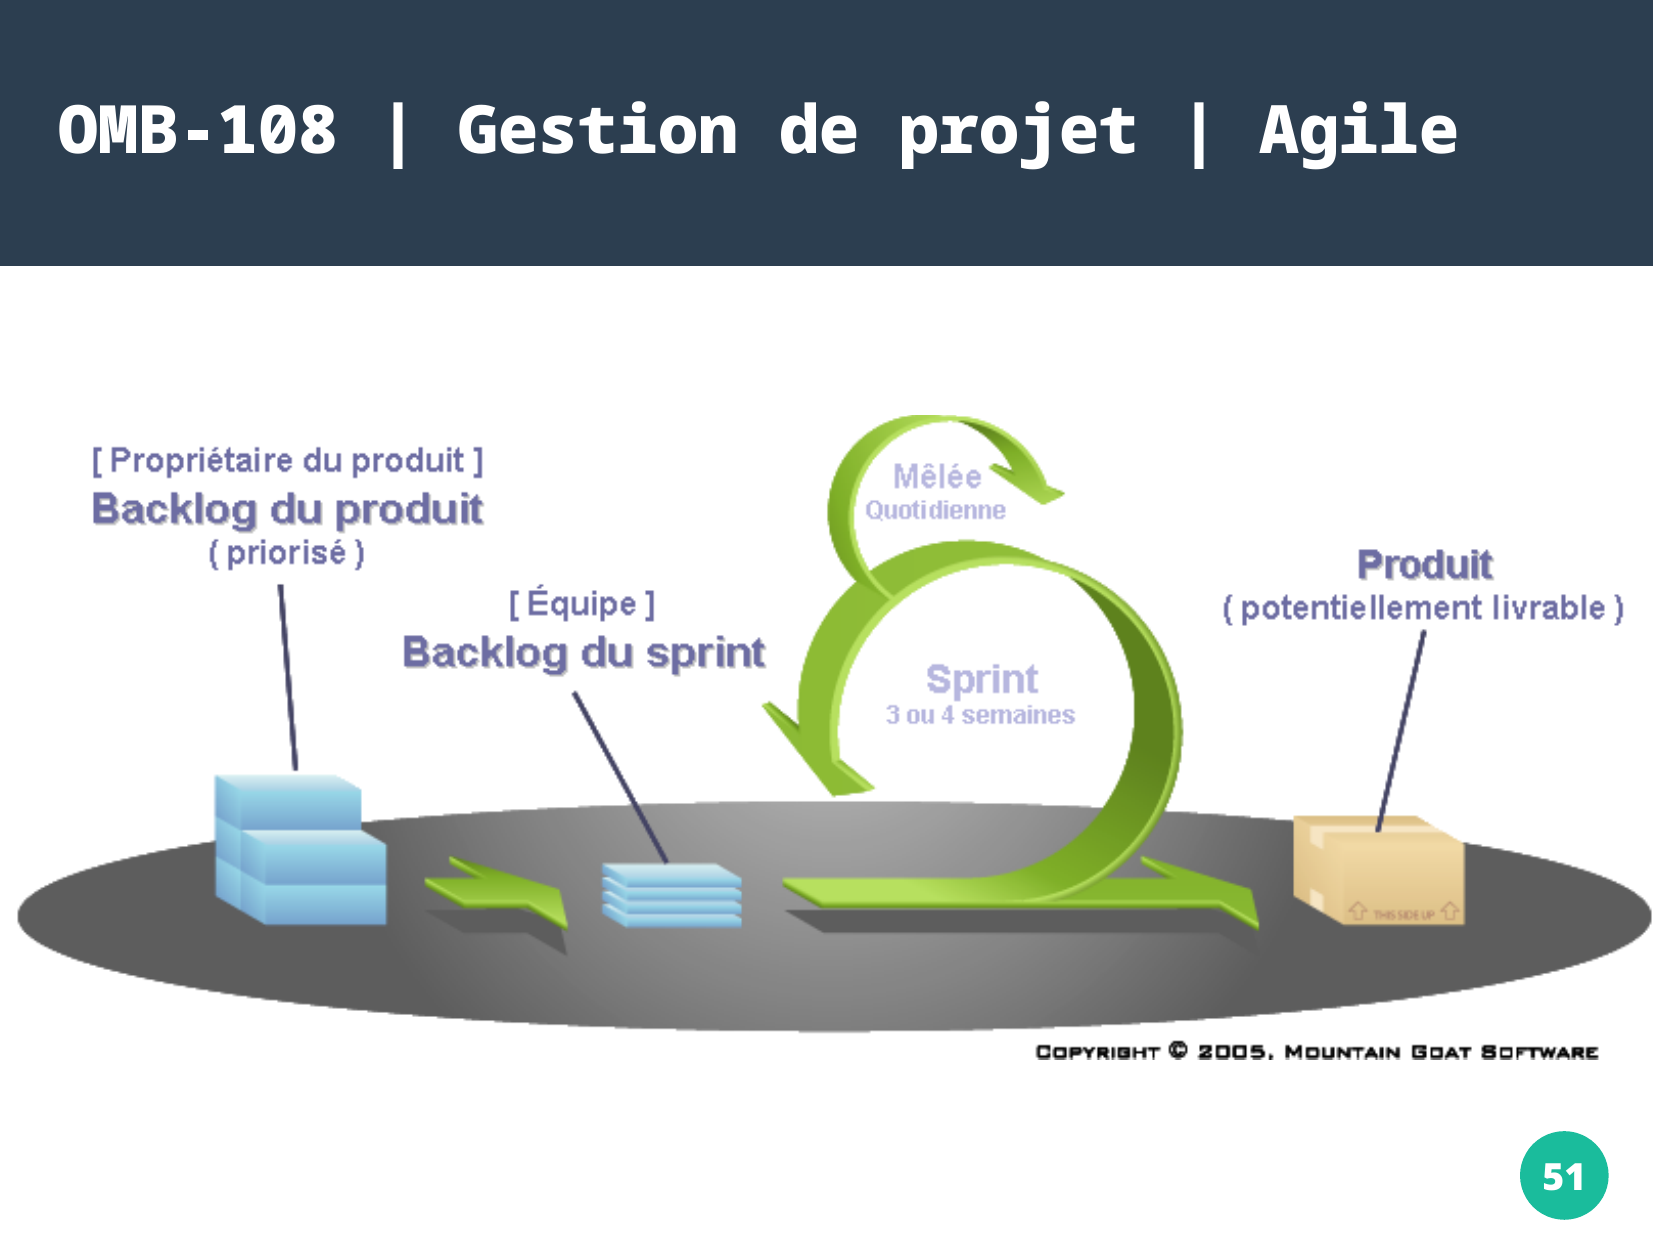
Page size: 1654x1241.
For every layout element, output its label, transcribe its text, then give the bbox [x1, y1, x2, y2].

title OMB-108 | Gestion de projet | Agile [58, 49, 1594, 207]
picture [2, 415, 1653, 1060]
